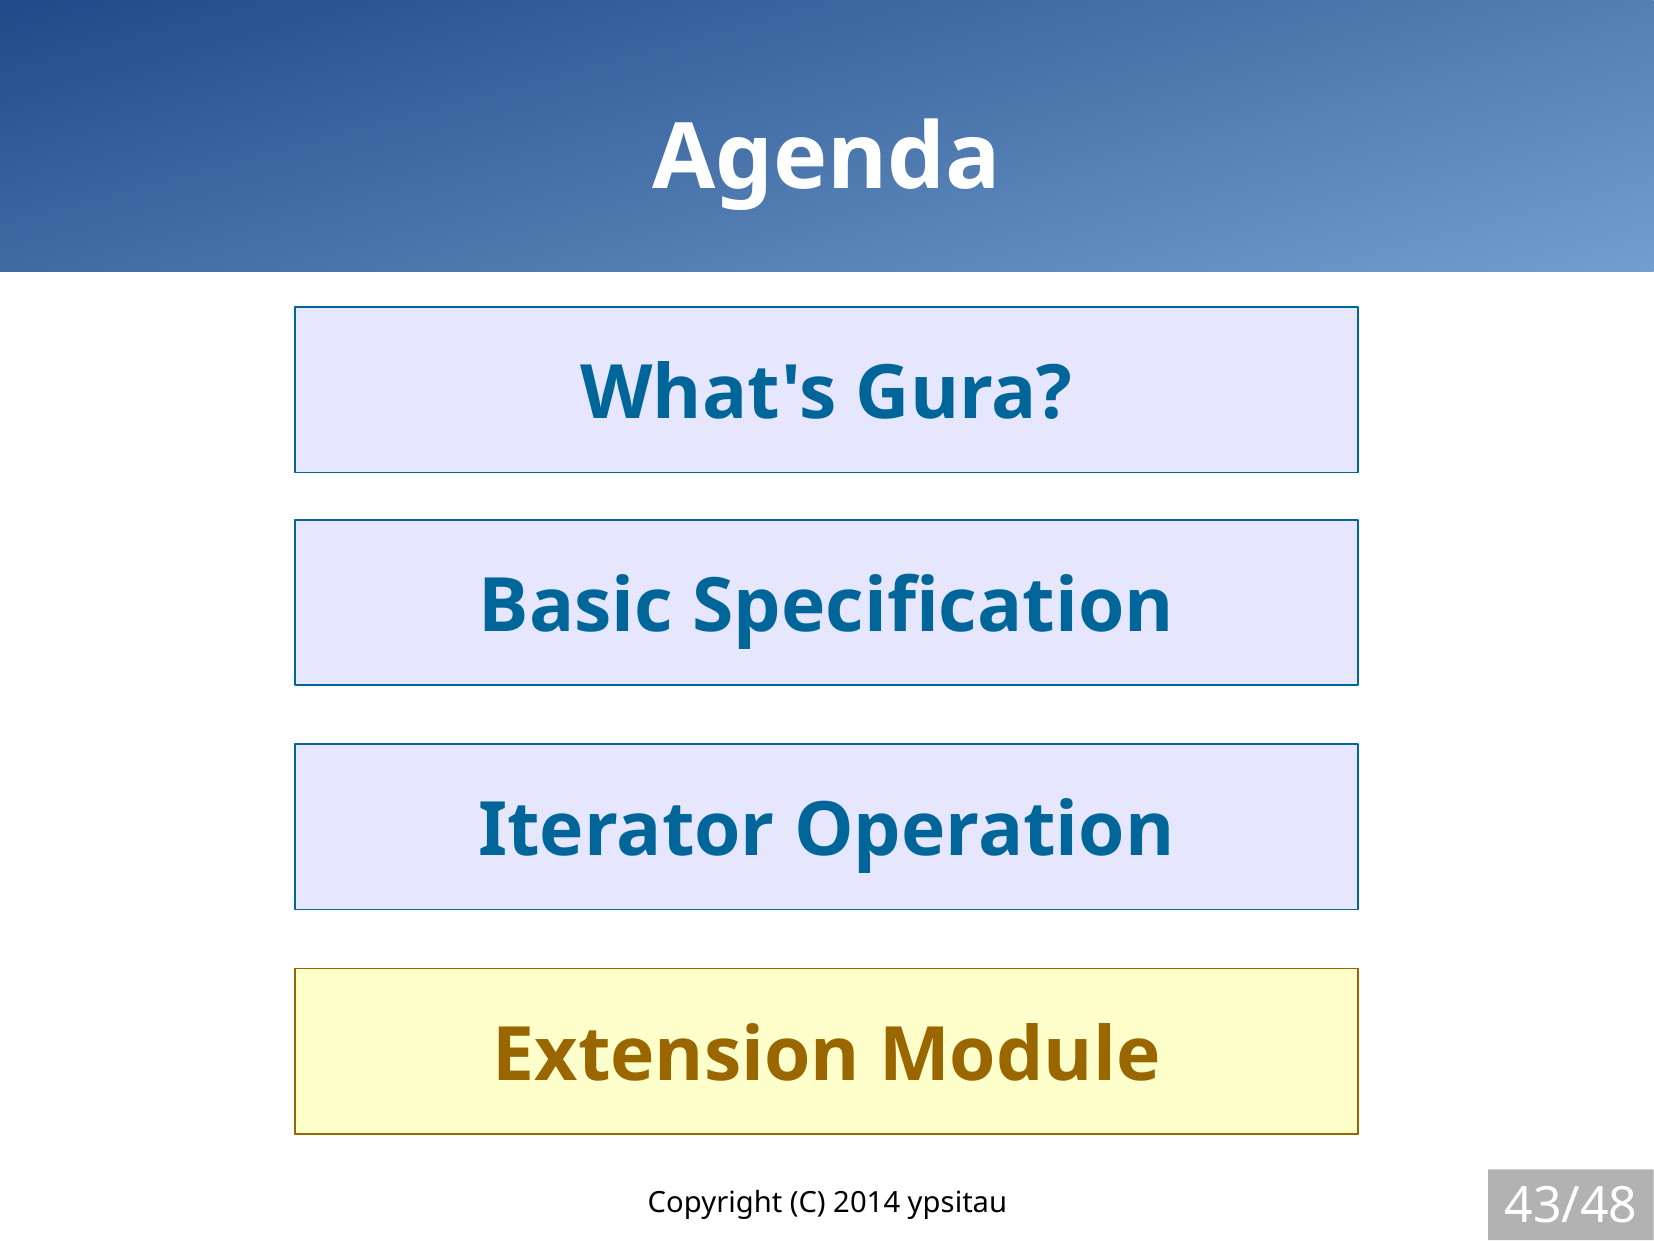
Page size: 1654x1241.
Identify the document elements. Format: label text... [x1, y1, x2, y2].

text_box What's Gura? [295, 307, 1359, 473]
text_box Basic Specification [295, 519, 1359, 686]
text_box Extension Module [295, 968, 1359, 1134]
text_box Iterator Operation [295, 744, 1359, 910]
title Agenda [82, 49, 1571, 257]
